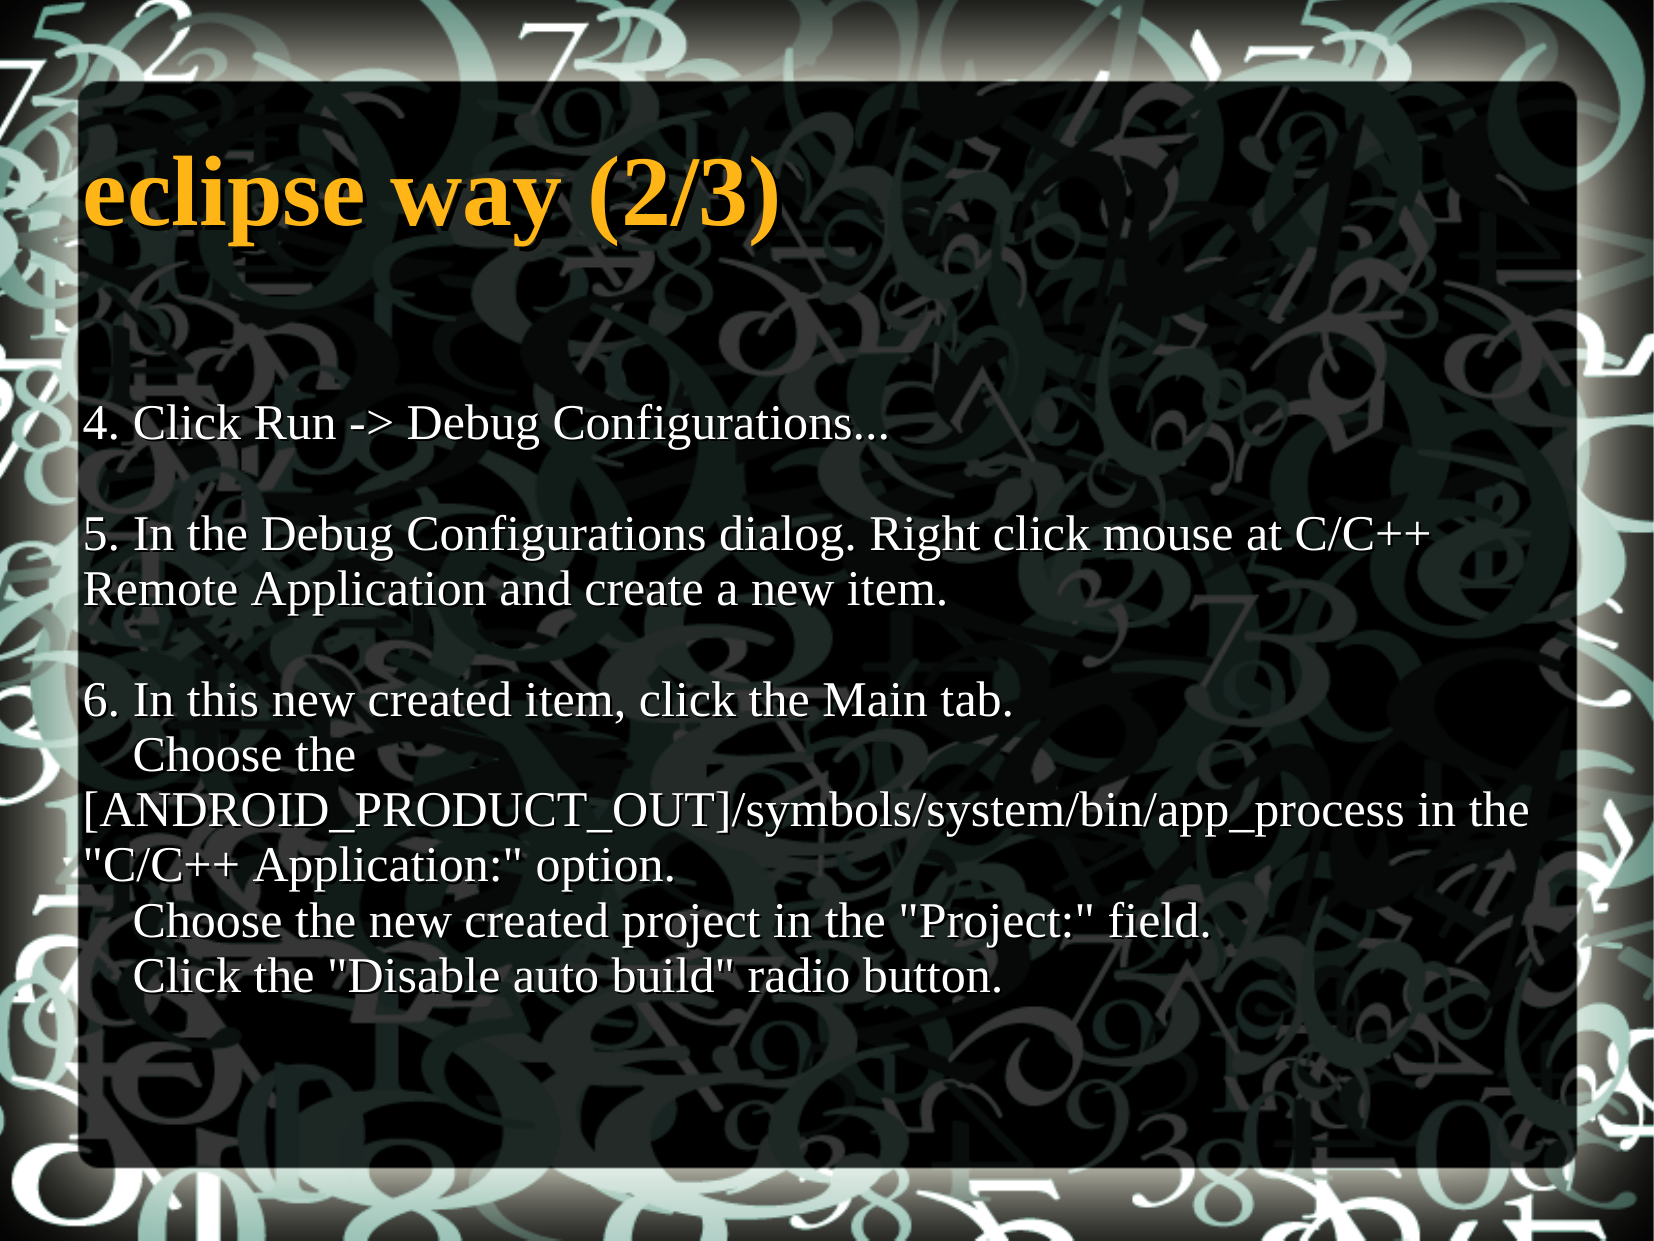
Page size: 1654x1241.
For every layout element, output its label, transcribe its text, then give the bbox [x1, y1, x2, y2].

subtitle 4. Click Run -> Debug Configurations... 5. In the Debug Configurations dialog. Right click mouse at C/C++ Remote Application and create a new item. 6. In this new created item, click the Main tab. Choose the [ANDROID_PRODUCT_OUT]/symbols/system/bin/app_process in the "C/C++ Application:" option. Choose the new created project in the "Project:" field. Click the "Disable auto build" radio button. [82, 289, 1571, 1109]
title eclipse way (2/3) [82, 88, 1571, 289]
picture [0, 0, 1654, 1241]
